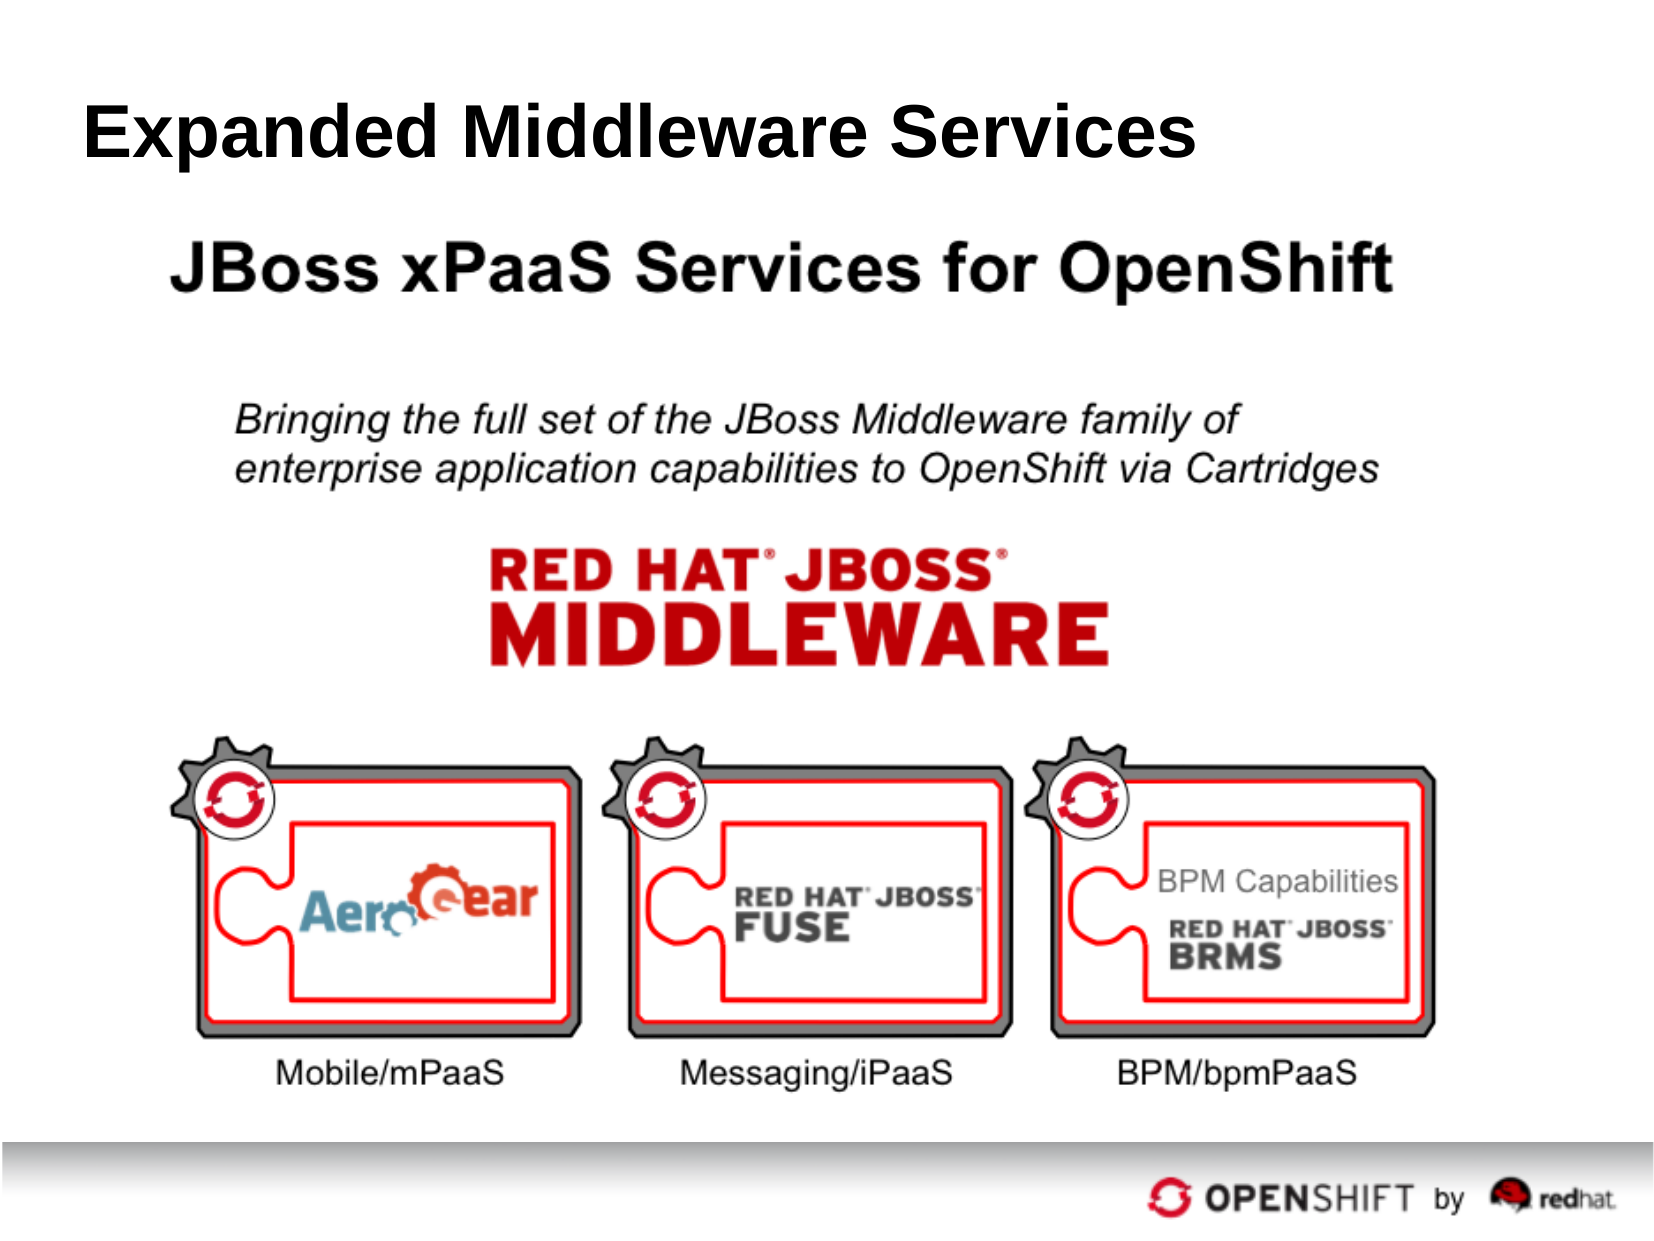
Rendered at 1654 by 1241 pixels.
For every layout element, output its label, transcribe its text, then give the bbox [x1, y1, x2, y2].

picture [2, 1142, 1654, 1241]
picture [166, 187, 1501, 1099]
title Expanded Middleware Services [82, 37, 1571, 226]
